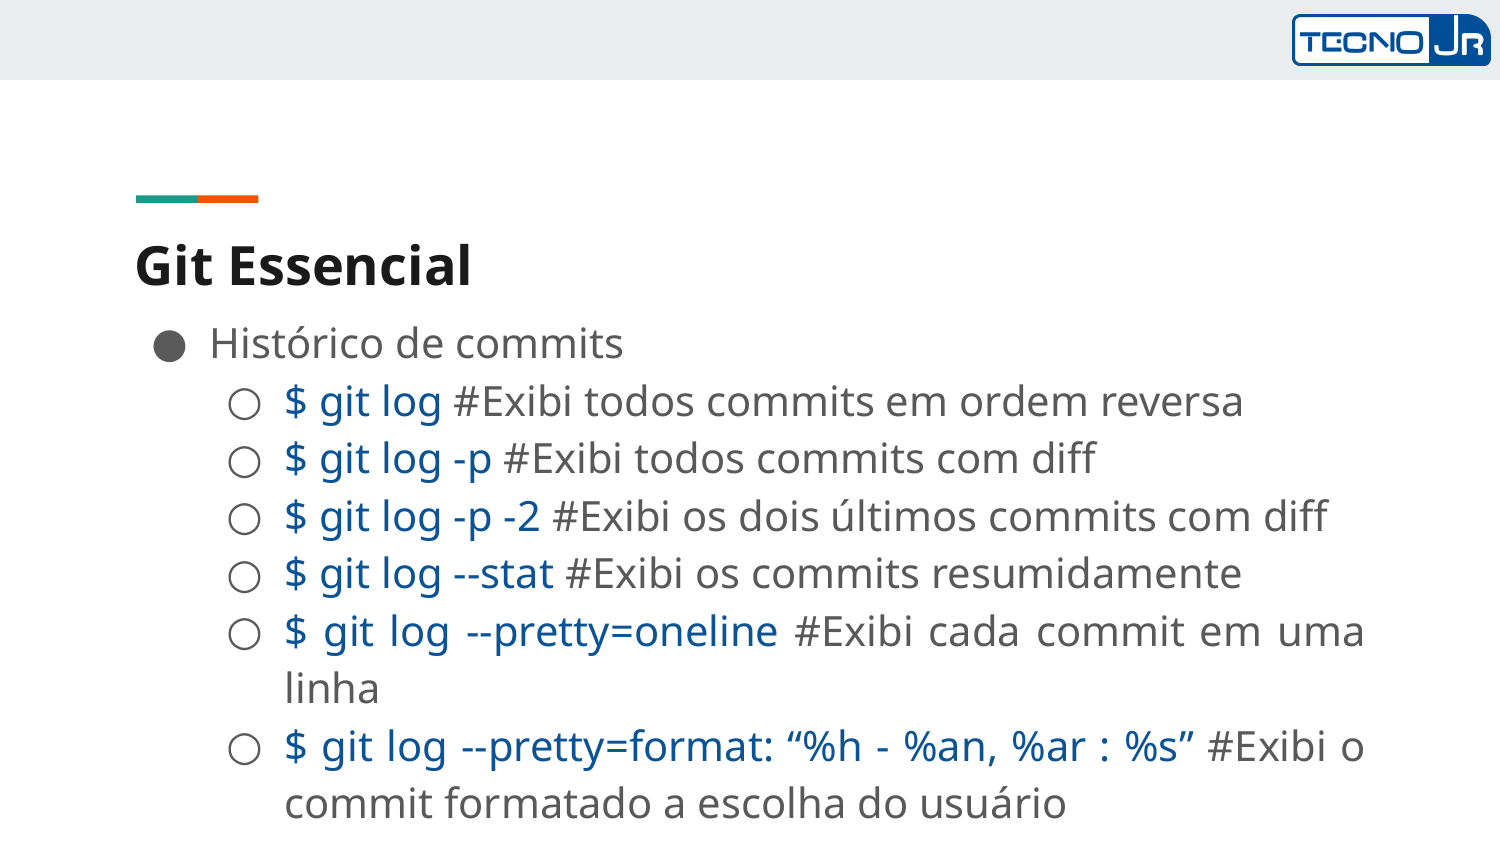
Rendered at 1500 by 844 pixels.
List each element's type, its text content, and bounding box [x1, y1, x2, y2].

list Histórico de commits $ git log #Exibi todos commits em ordem reversa $ git log -p #Exibi todos commits com diff $ git log -p -2 #Exibi os dois últimos commits com diff $ git log --stat #Exibi os commits resumidamente $ git log --pretty=oneline #Exibi cada commit em uma linha $ git log --pretty=format: “%h - %an, %ar : %s” #Exibi o commit formatado a escolha do usuário [119, 341, 1381, 796]
picture [1292, 14, 1491, 66]
title Git Essencial [119, 216, 1381, 305]
